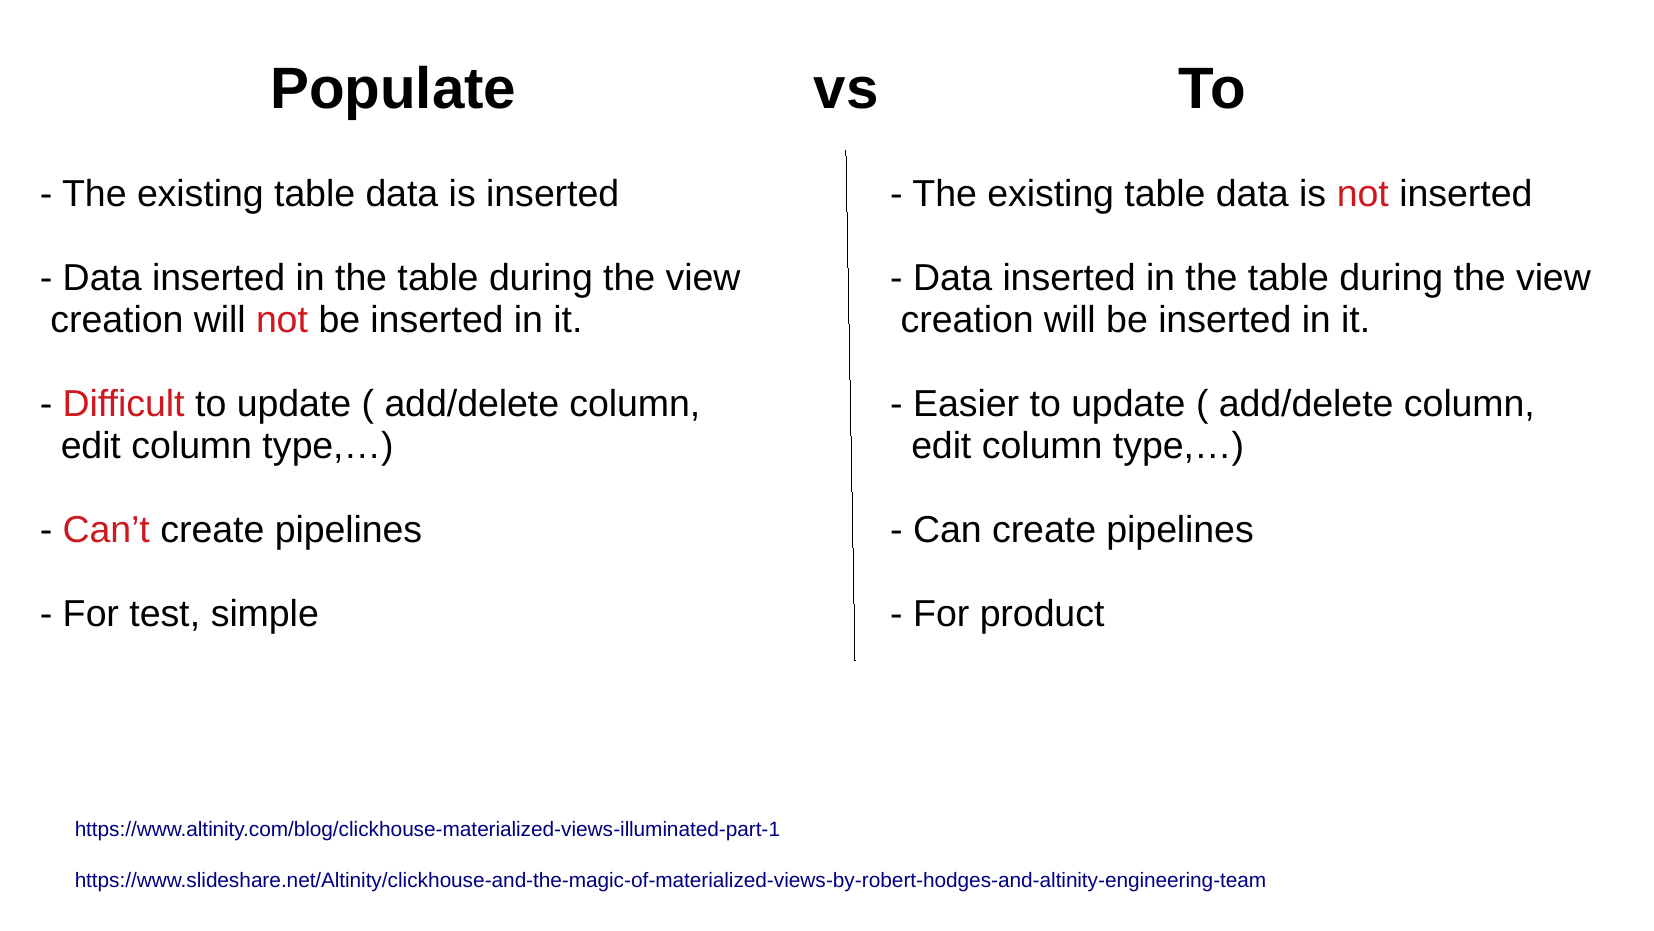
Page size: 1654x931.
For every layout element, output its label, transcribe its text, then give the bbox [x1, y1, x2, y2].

text_box - The existing table data is not inserted - Data inserted in the table during the view creation will be inserted in it. - Easier to update ( add/delete column, edit column type,…) - Can create pipelines - For product [875, 165, 1607, 643]
text_box To [1017, 48, 1499, 129]
text_box vs [737, 48, 1017, 129]
text_box Populate [255, 48, 737, 129]
text_box - The existing table data is inserted - Data inserted in the table during the view creation will not be inserted in it. - Difficult to update ( add/delete column, edit column type,…) - Can’t create pipelines - For test, simple [25, 165, 756, 643]
text_box https://www.slideshare.net/Altinity/clickhouse-and-the-magic-of-materialized-views-by-robert-hodges-and-altinity-engineering-team [60, 861, 1282, 901]
text_box https://www.altinity.com/blog/clickhouse-materialized-views-illuminated-part-1 [60, 810, 795, 849]
